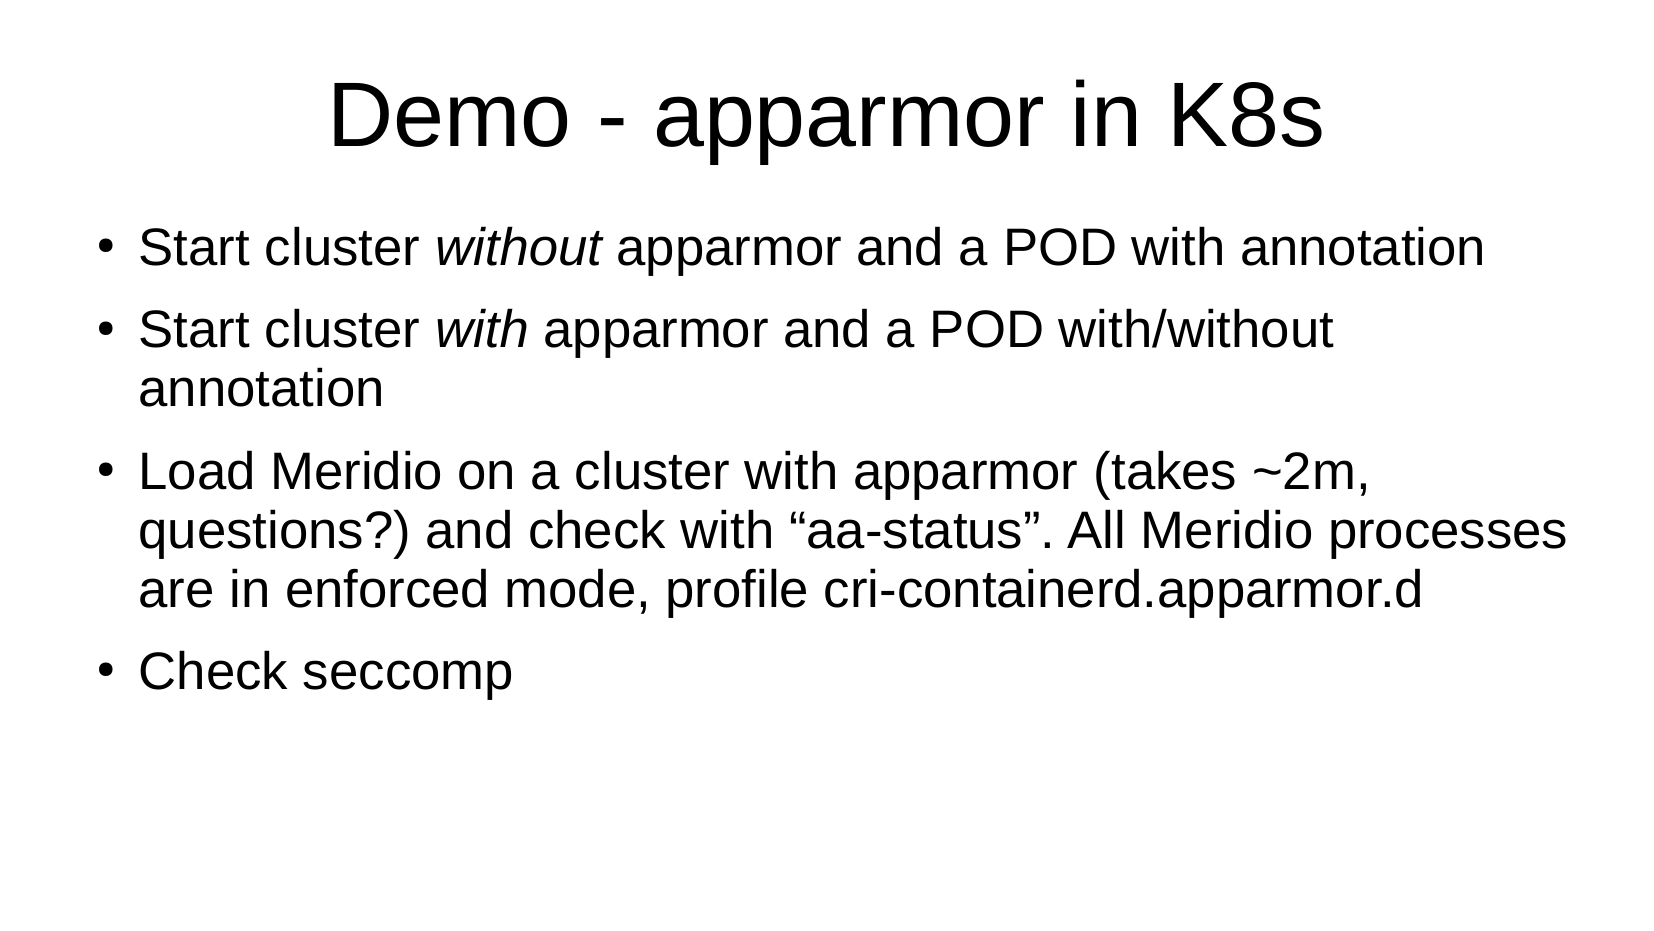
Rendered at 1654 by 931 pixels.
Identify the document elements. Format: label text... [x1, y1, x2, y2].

list Start cluster without apparmor and a POD with annotation Start cluster with apparmor and a POD with/without annotation Load Meridio on a cluster with apparmor (takes ~2m, questions?) and check with “aa-status”. All Meridio processes are in enforced mode, profile cri-containerd.apparmor.d Check seccomp [82, 217, 1571, 758]
title Demo - apparmor in K8s [82, 37, 1571, 193]
